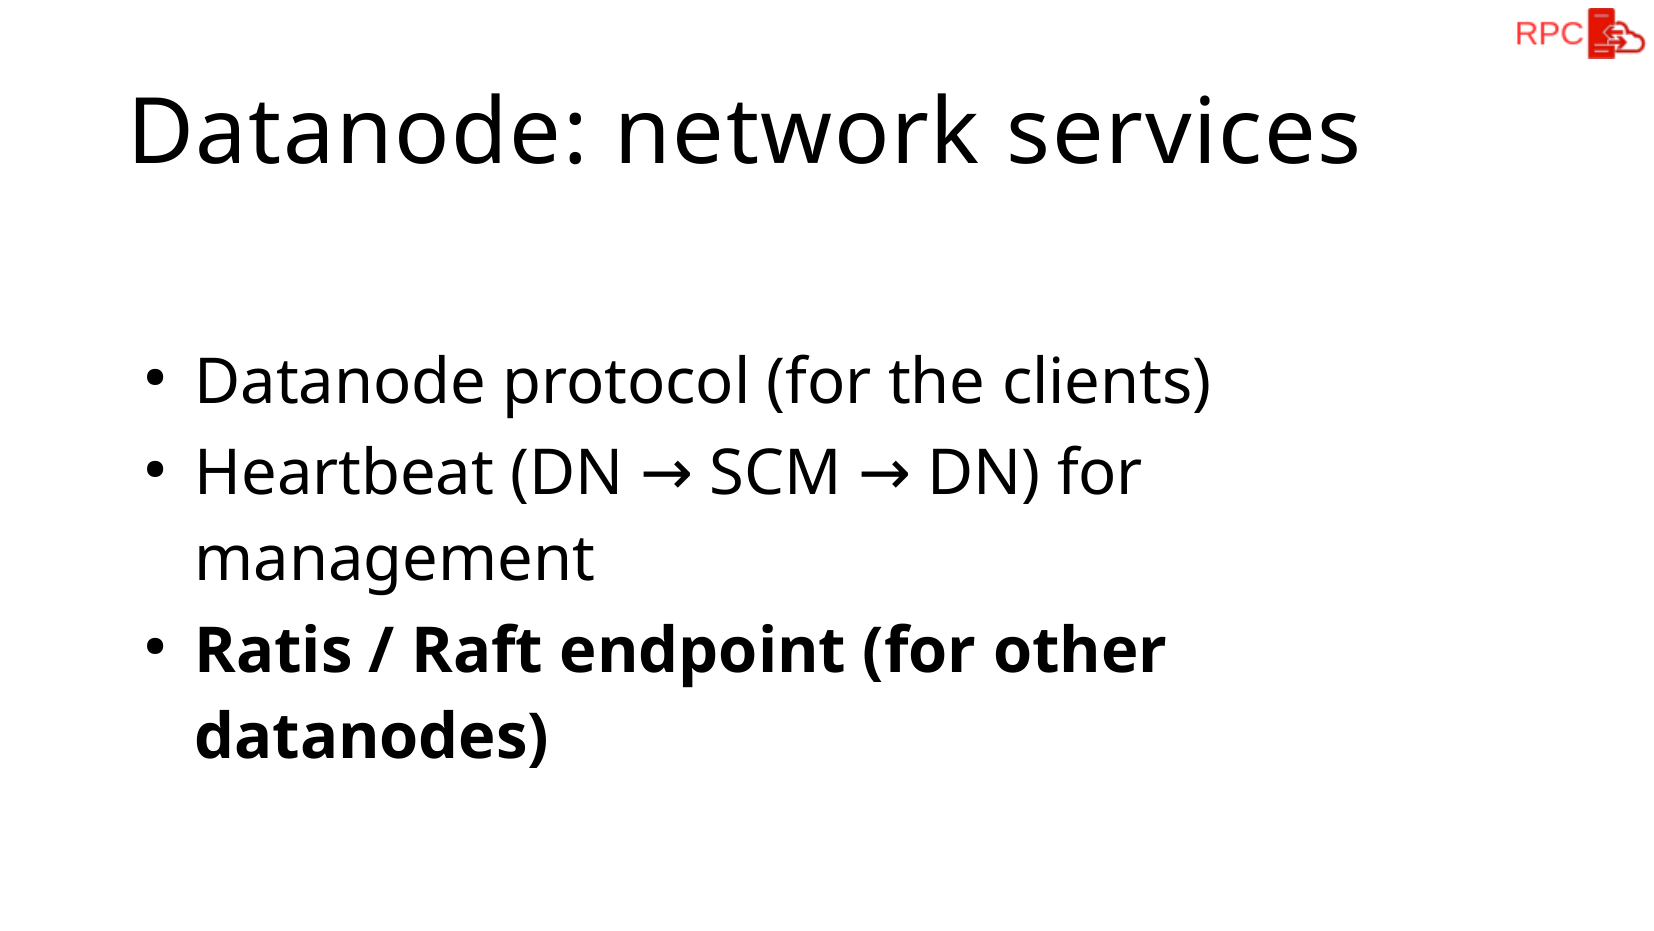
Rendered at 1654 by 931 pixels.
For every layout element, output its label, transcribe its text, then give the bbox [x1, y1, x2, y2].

list Datanode protocol (for the clients) Heartbeat (DN → SCM → DN) for management Ratis / Raft endpoint (for other datanodes) [127, 244, 1527, 784]
picture [1513, 8, 1654, 59]
title Datanode: network services [127, 69, 1654, 187]
